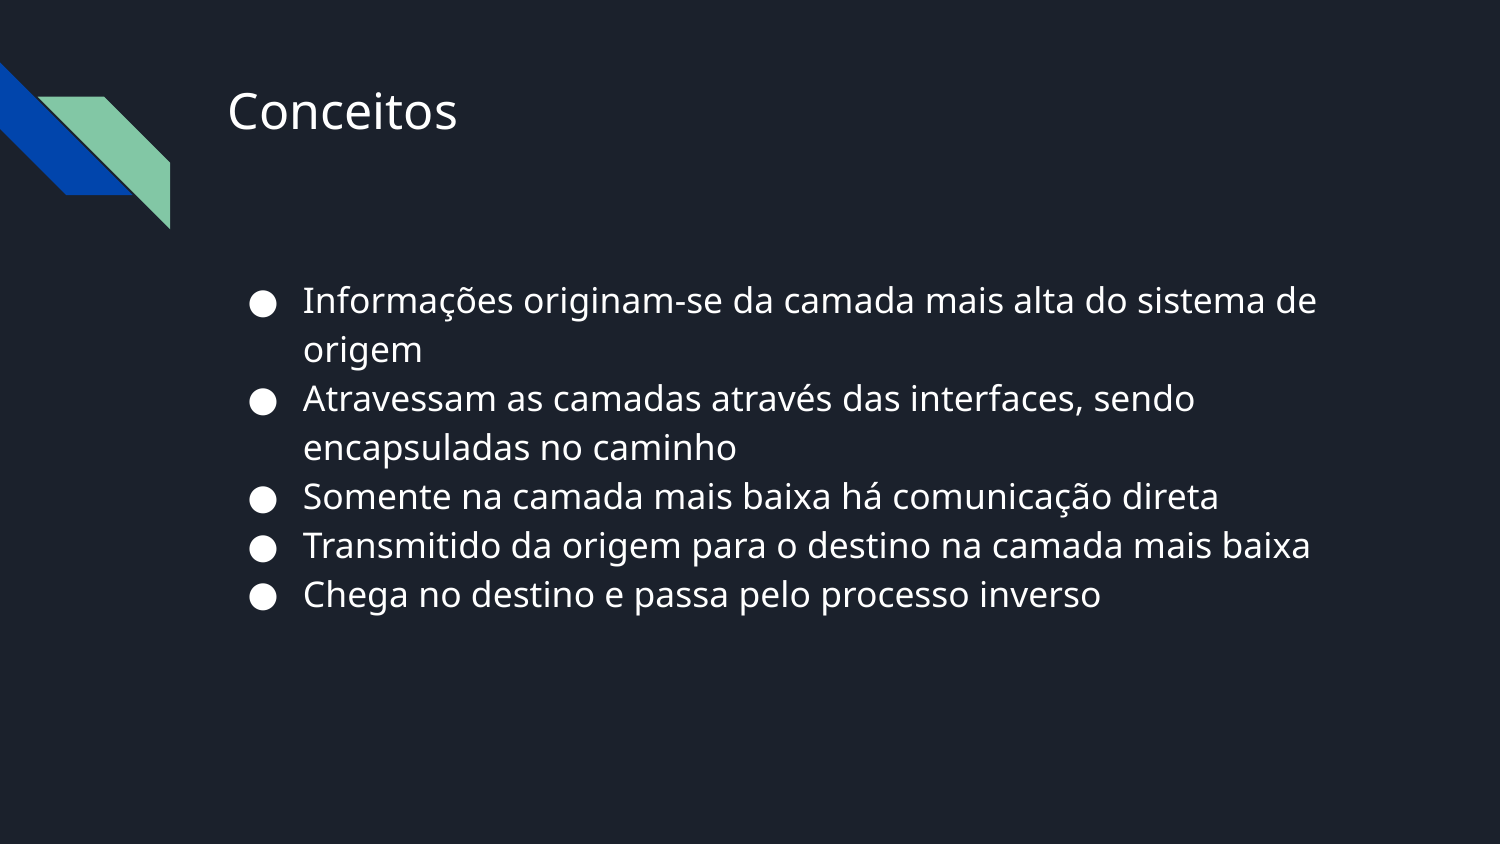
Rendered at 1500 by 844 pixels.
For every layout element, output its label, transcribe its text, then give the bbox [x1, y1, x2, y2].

list Informações originam-se da camada mais alta do sistema de origem Atravessam as camadas através das interfaces, sendo encapsuladas no caminho Somente na camada mais baixa há comunicação direta Transmitido da origem para o destino na camada mais baixa Chega no destino e passa pelo processo inverso [212, 257, 1368, 735]
title Conceitos [212, 64, 1368, 215]
